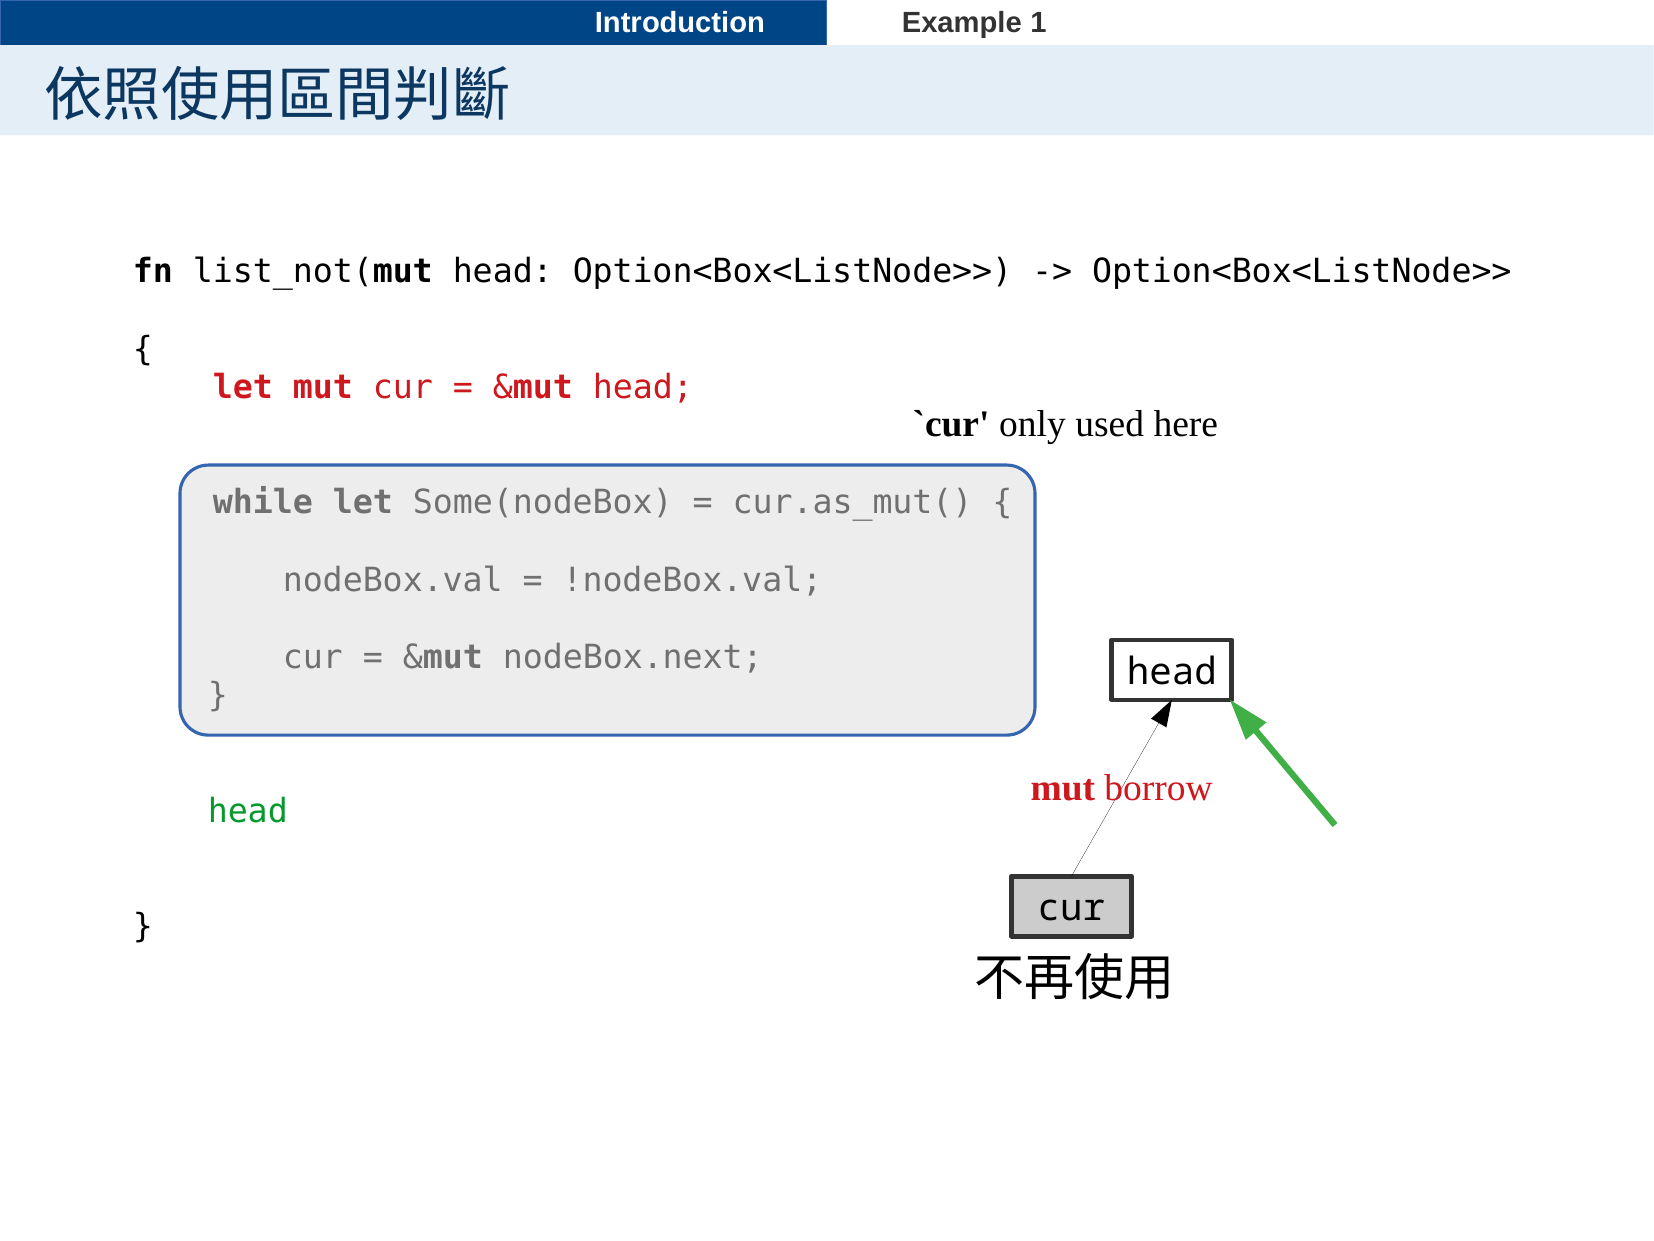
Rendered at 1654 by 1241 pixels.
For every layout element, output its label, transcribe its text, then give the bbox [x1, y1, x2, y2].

title Introduction [0, 0, 766, 40]
text_box [180, 465, 1036, 736]
text_box head [1111, 639, 1232, 700]
text_box `cur' only used here [897, 395, 1468, 453]
title Example 1 [826, 0, 1654, 40]
text_box 依照使用區間判斷 [0, 40, 1654, 140]
text_box 不再使用 [959, 930, 1320, 1018]
text_box fn list_not(mut head: Option<Box<ListNode>>) -> Option<Box<ListNode>> { let mut cur = &mut head; while let Some(nodeBox) = cur.as_mut() { nodeBox.val = !nodeBox.val; cur = &mut nodeBox.next; } head } [118, 244, 1621, 1069]
text_box cur [1011, 876, 1132, 930]
